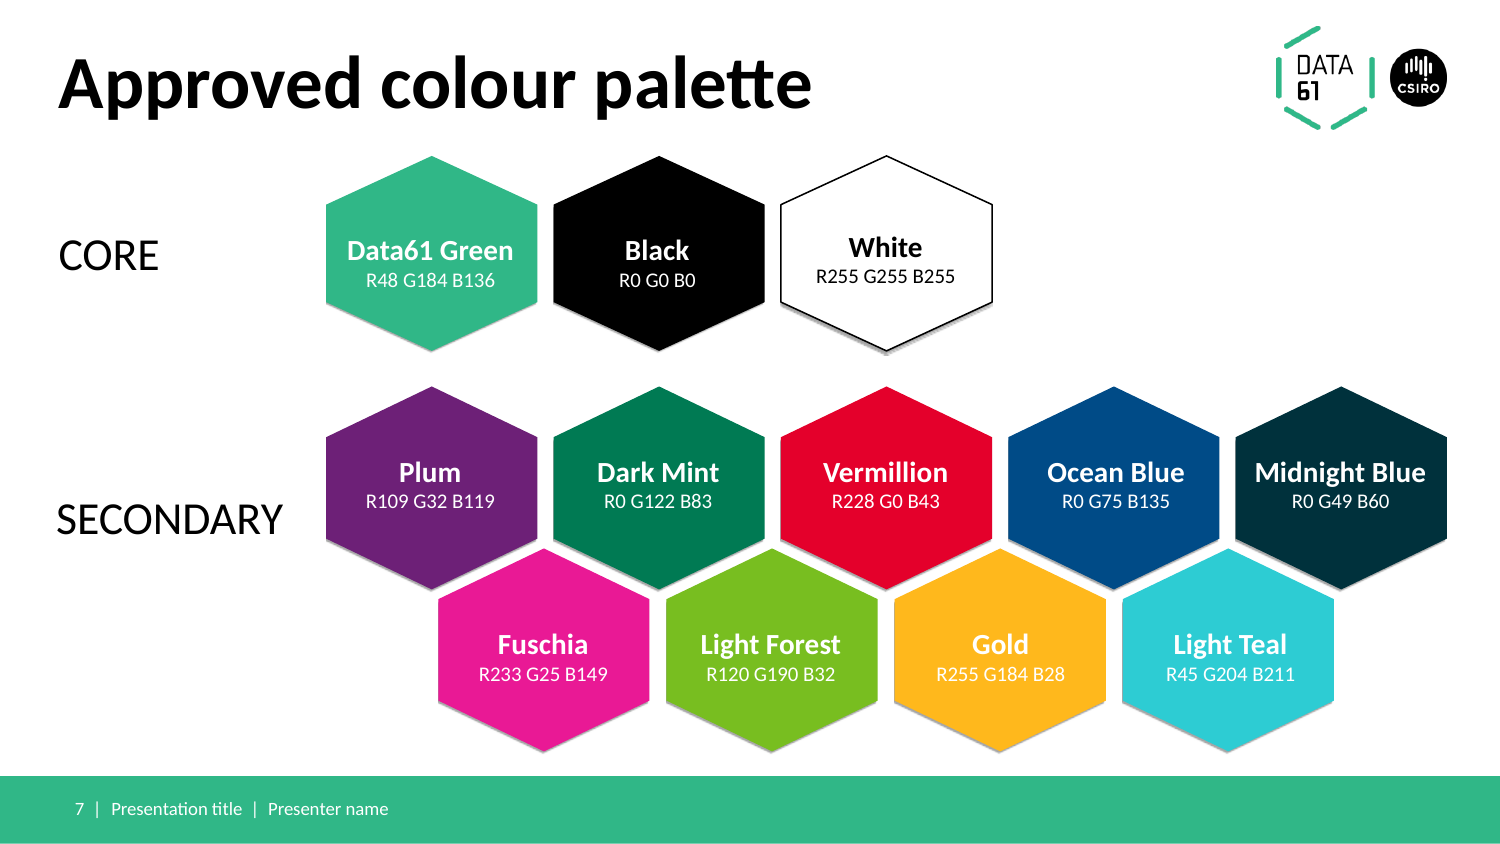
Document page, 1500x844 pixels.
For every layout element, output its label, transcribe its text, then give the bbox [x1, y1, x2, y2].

text_box Plum R109 G32 B119 [339, 445, 521, 521]
text_box Fuschia R233 G25 B149 [452, 617, 634, 693]
text_box Gold R255 G184 B28 [910, 617, 1092, 693]
text_box Ocean Blue R0 G75 B135 [1009, 445, 1223, 521]
title Approved colour palette [58, 33, 1258, 139]
text_box [438, 548, 650, 752]
picture [1276, 26, 1447, 130]
text_box Data61 Green R48 G184 B136 [327, 224, 534, 299]
text_box Light Forest R120 G190 B32 [680, 617, 862, 693]
text_box White R255 G255 B255 [782, 220, 989, 296]
slide_number 1 | [54, 800, 102, 816]
text_box [780, 155, 993, 351]
text_box [553, 386, 765, 590]
footer Presentation title | Presenter name [111, 800, 1110, 816]
text_box [1122, 548, 1334, 752]
text_box [1235, 521, 1447, 590]
text_box [780, 386, 993, 590]
text_box [326, 155, 538, 351]
text_box SECONDARY [41, 481, 407, 551]
text_box [666, 548, 878, 752]
text_box [1235, 386, 1447, 445]
text_box Black R0 G0 B0 [554, 224, 761, 299]
text_box Light Teal R45 G204 B211 [1139, 617, 1322, 693]
text_box [894, 548, 1106, 752]
text_box CORE [43, 217, 326, 288]
text_box Dark Mint R0 G122 B83 [561, 445, 756, 521]
text_box [1008, 386, 1220, 590]
text_box Vermillion R228 G0 B43 [795, 445, 977, 521]
text_box [326, 386, 538, 590]
text_box Midnight Blue R0 G49 B60 [1234, 445, 1447, 521]
text_box [553, 155, 765, 351]
